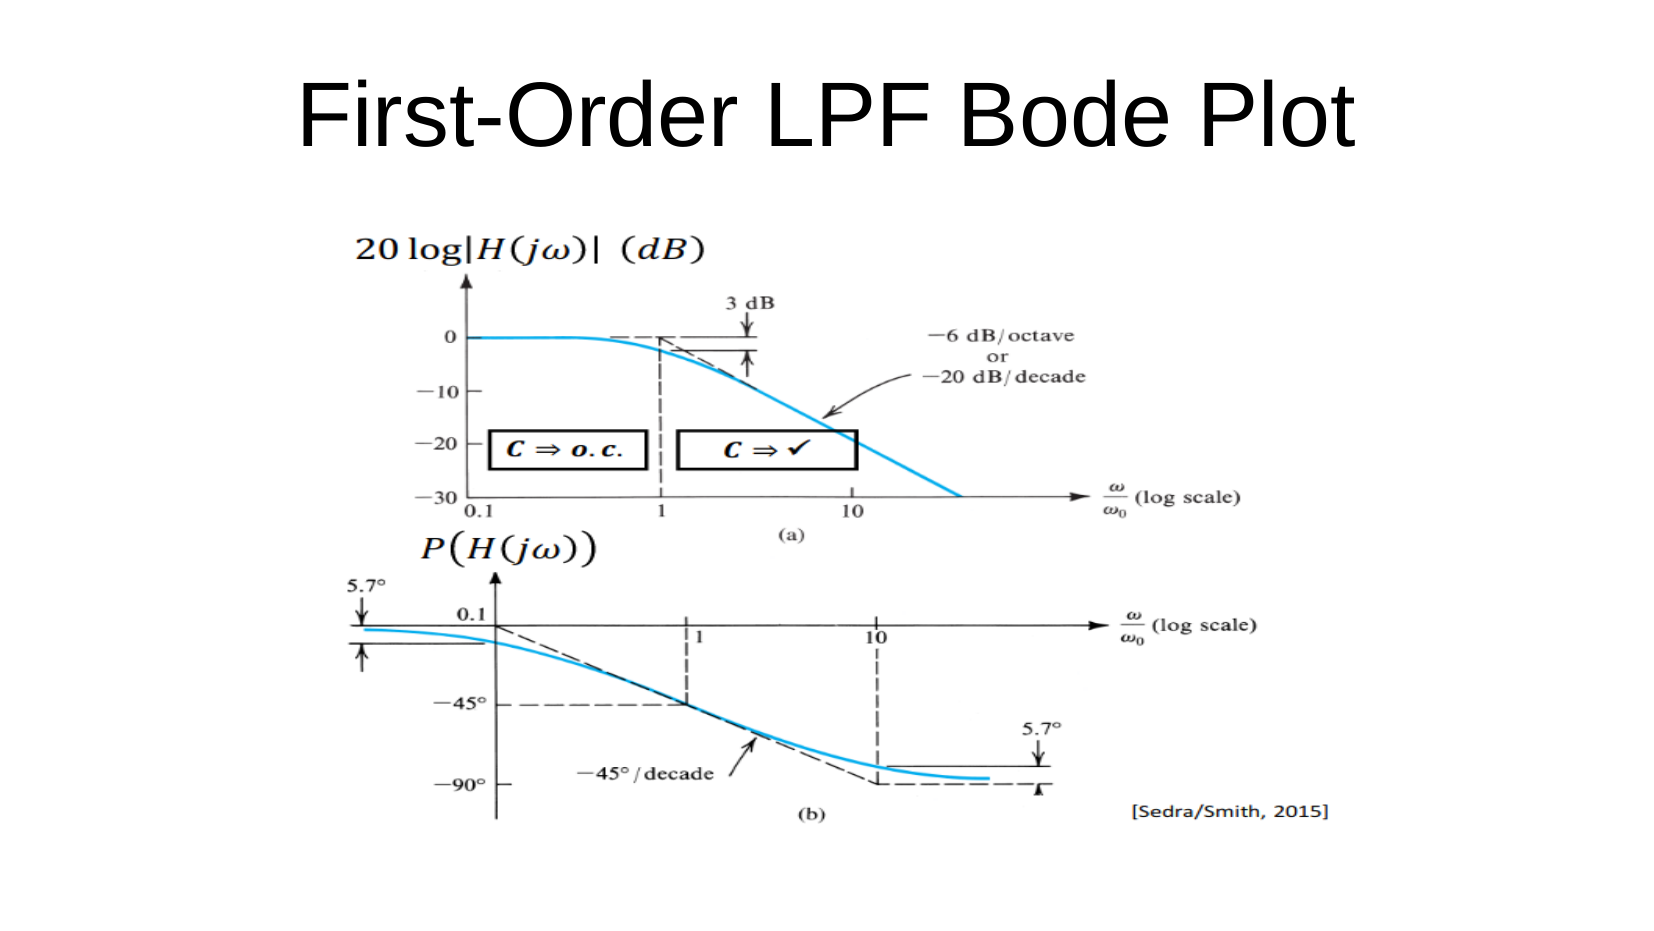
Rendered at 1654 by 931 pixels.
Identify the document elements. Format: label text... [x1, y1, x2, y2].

title First-Order LPF Bode Plot [82, 37, 1571, 193]
picture [315, 233, 1345, 826]
